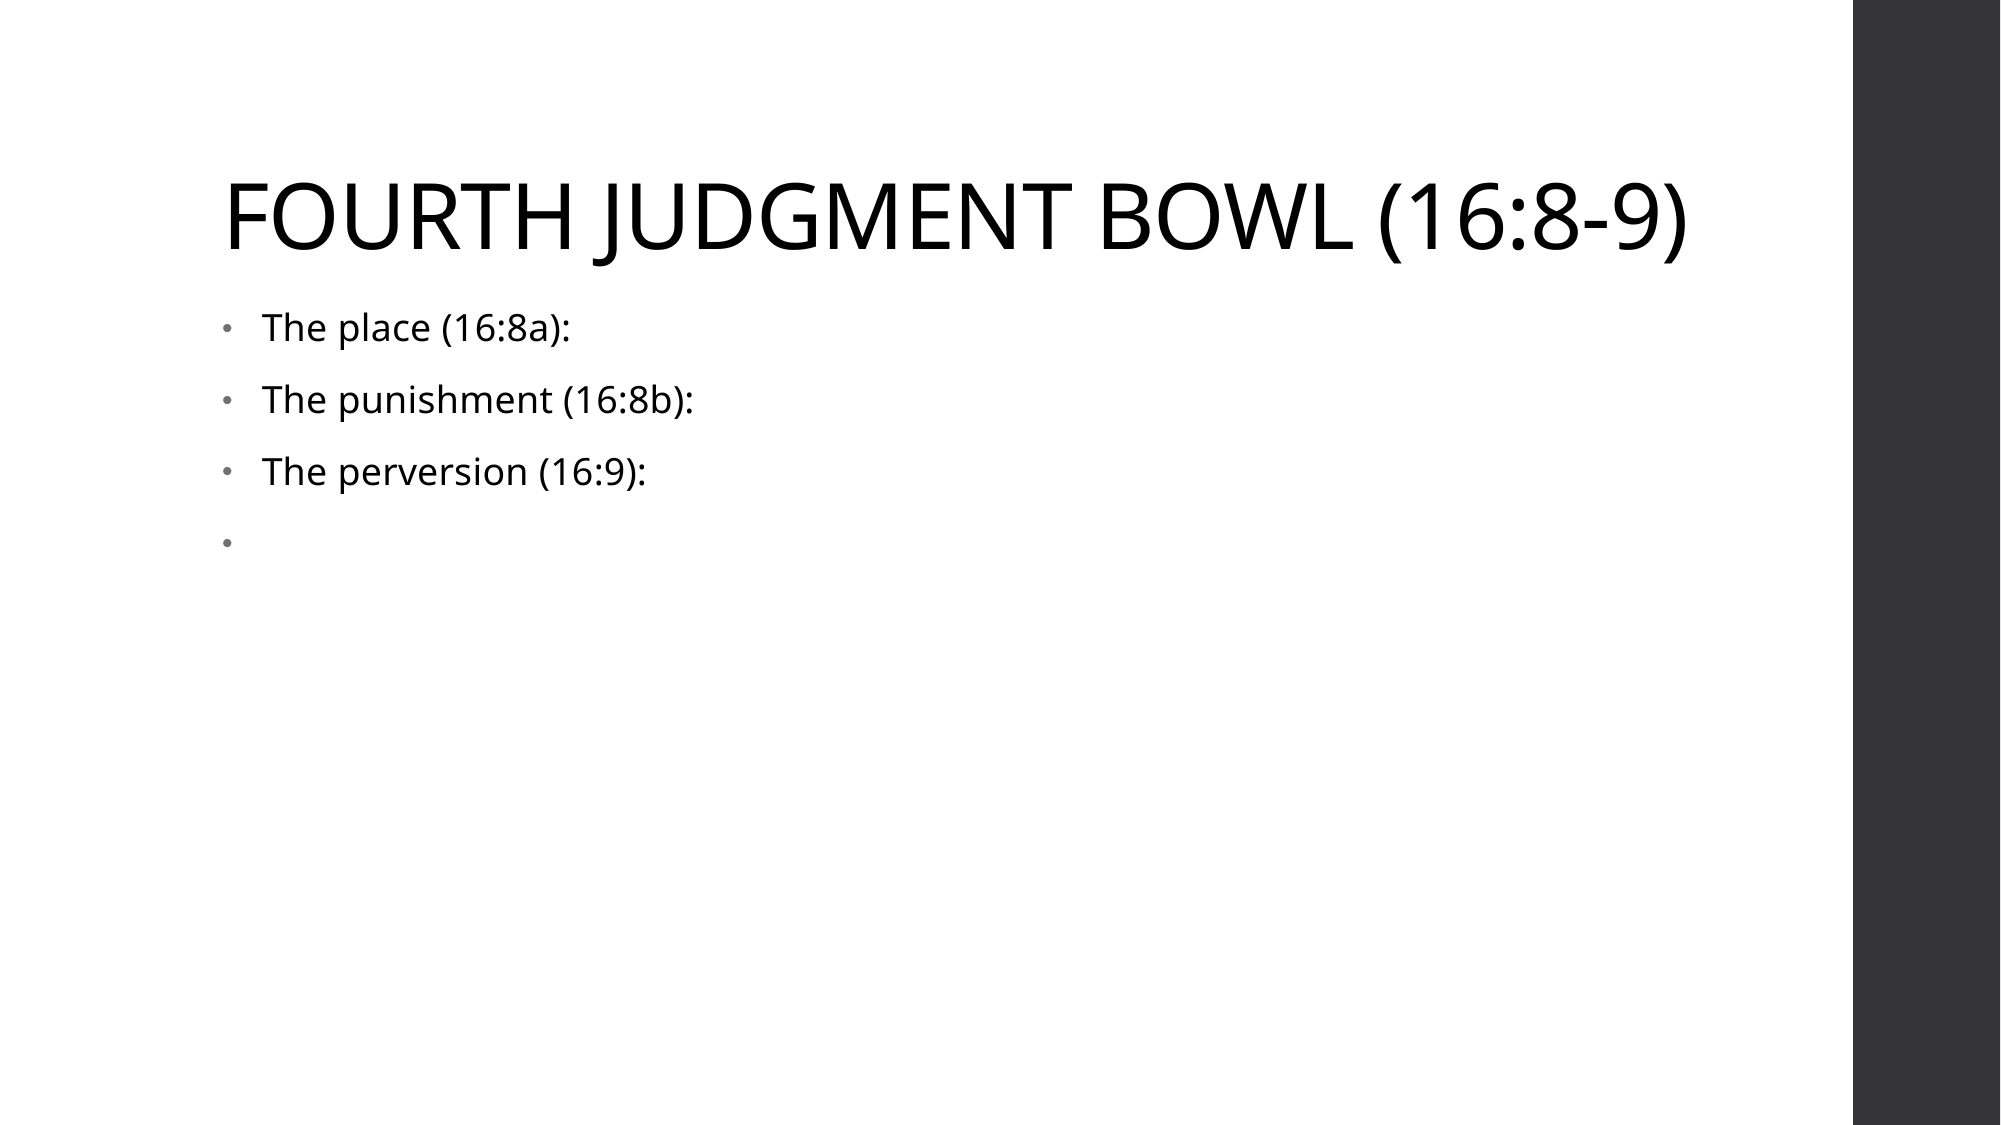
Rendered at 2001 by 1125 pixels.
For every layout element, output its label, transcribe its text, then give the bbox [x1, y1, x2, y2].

list The place (16:8a): The punishment (16:8b): The perversion (16:9): [206, 299, 1617, 1014]
title FOURTH JUDGMENT BOWL (16:8-9) [206, 60, 1797, 278]
